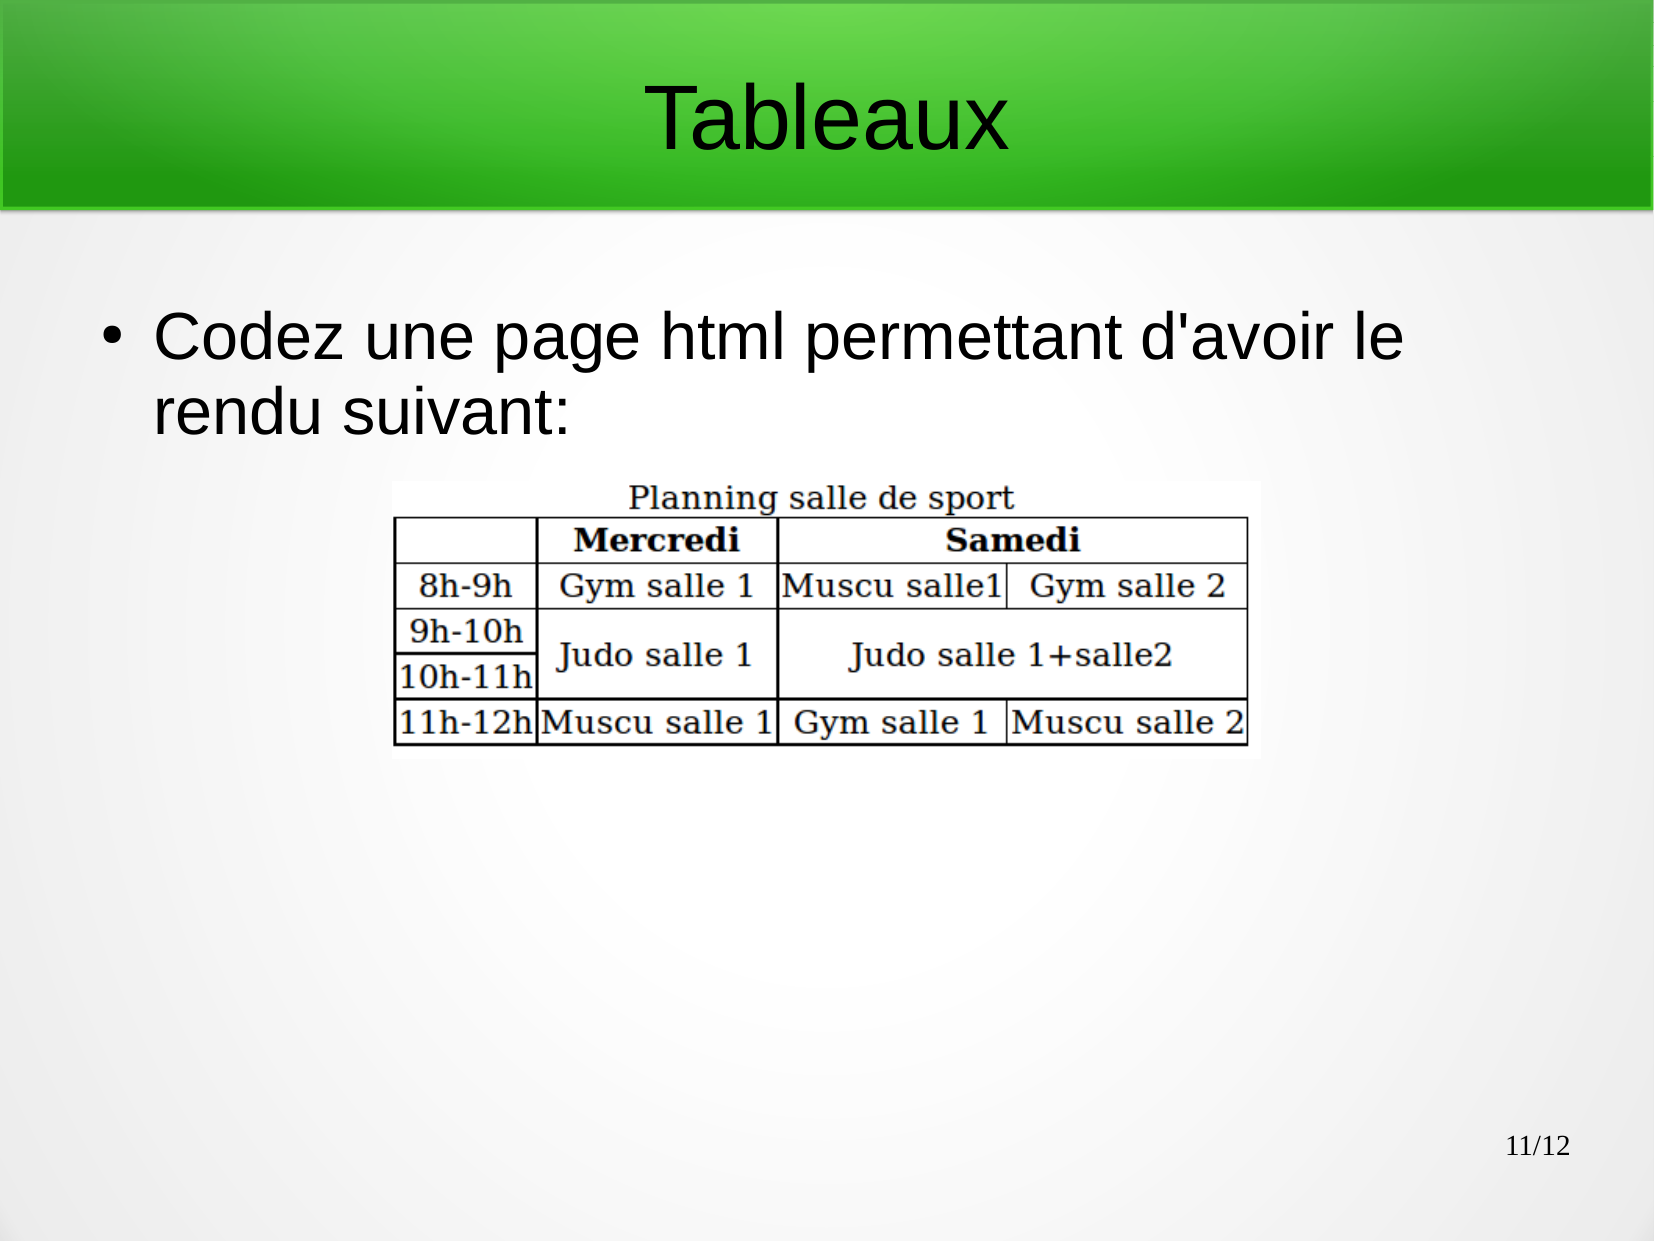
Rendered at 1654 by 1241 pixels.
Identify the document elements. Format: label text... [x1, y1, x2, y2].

list Codez une page html permettant d'avoir le rendu suivant: [82, 299, 1571, 1019]
title Tableaux [82, 47, 1571, 189]
picture [392, 481, 1261, 759]
